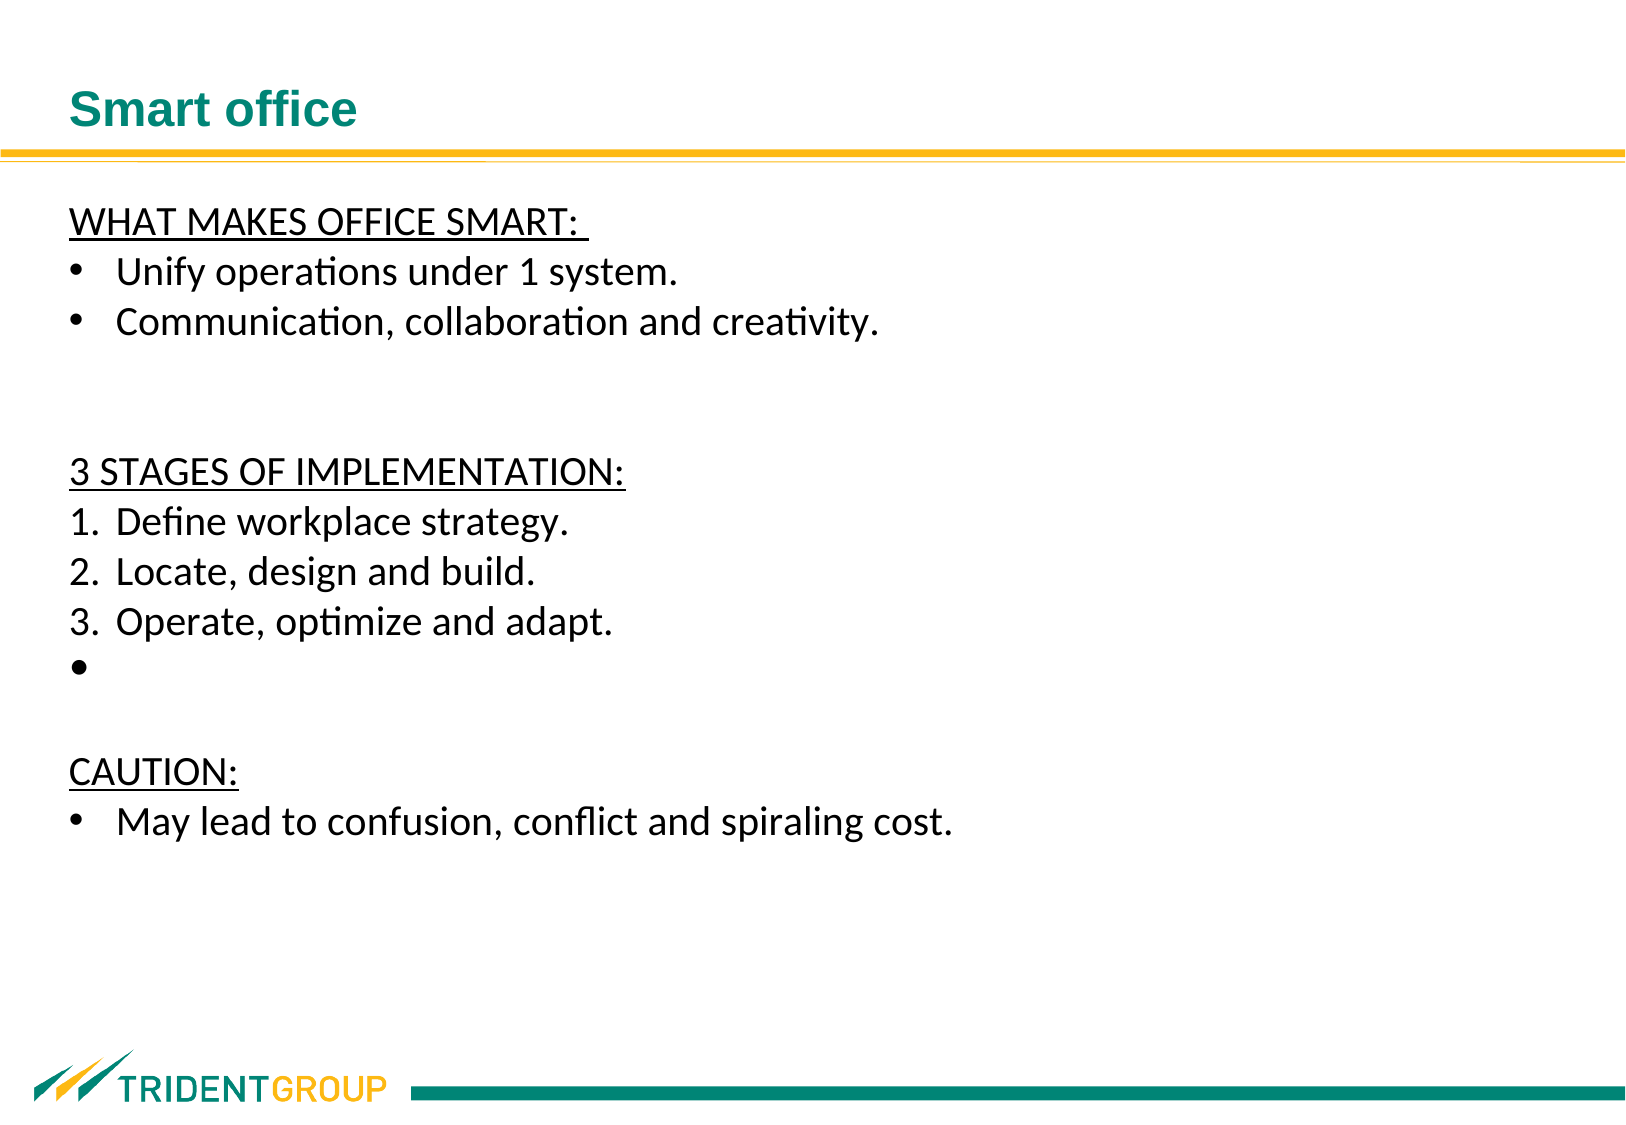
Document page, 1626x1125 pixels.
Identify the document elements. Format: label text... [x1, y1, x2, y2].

text_box WHAT MAKES OFFICE SMART: Unify operations under 1 system. Communication, collaboration and creativity. 3 STAGES OF IMPLEMENTATION: Define workplace strategy. Locate, design and build. Operate, optimize and adapt. CAUTION: May lead to confusion, conflict and spiraling cost. [54, 186, 1571, 1003]
title Smart office [54, 68, 1571, 145]
text_box [411, 1086, 1626, 1101]
text_box [0, 149, 1626, 158]
picture [27, 1044, 394, 1122]
